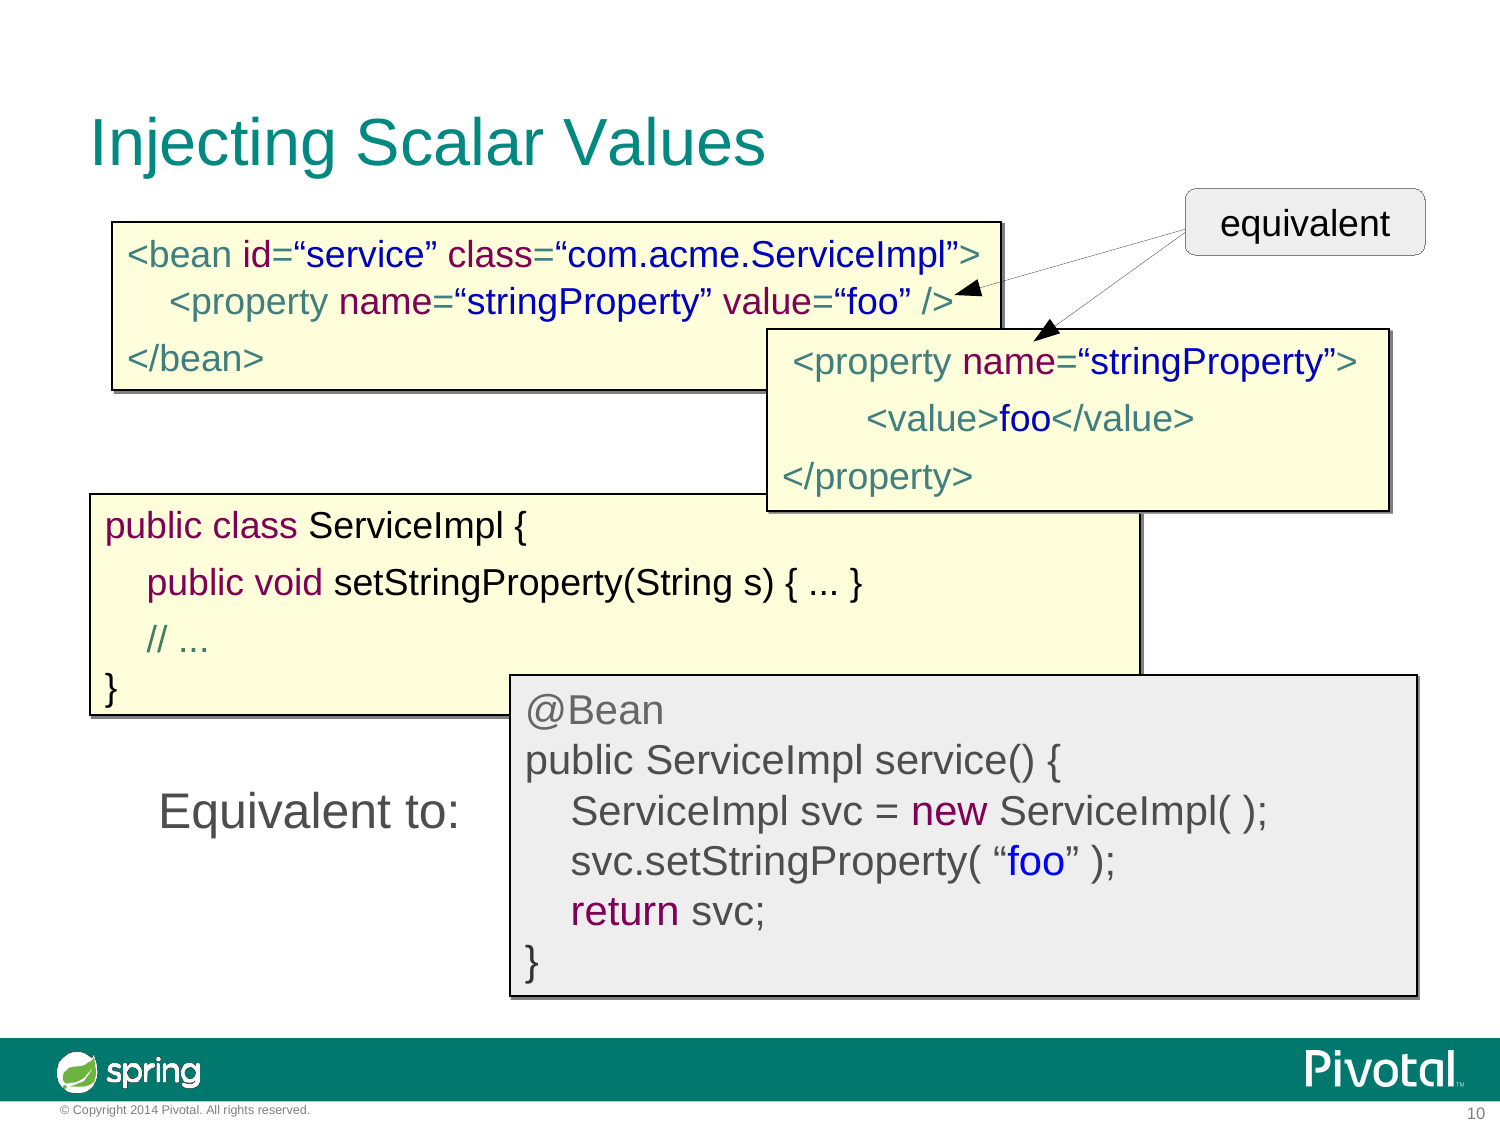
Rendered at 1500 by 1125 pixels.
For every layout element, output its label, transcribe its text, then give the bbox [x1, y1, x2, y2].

title Injecting Scalar Values [75, 45, 1426, 233]
text_box equivalent [1185, 188, 1426, 256]
list <property name=“stringProperty”> <value>foo</value> </property> [767, 329, 1390, 511]
picture [1306, 1050, 1464, 1087]
picture [32, 1041, 210, 1103]
list <bean id=“service” class=“com.acme.ServiceImpl”> <property name=“stringProperty” value=“foo” /> </bean> [112, 221, 1002, 391]
text_box @Bean public ServiceImpl service() { ServiceImpl svc = new ServiceImpl( ); svc.setStringProperty( “foo” ); return svc; } [509, 675, 1417, 997]
list public class ServiceImpl { public void setStringProperty(String s) { ... } // ... } [89, 493, 1141, 716]
text_box Equivalent to: [143, 770, 476, 846]
